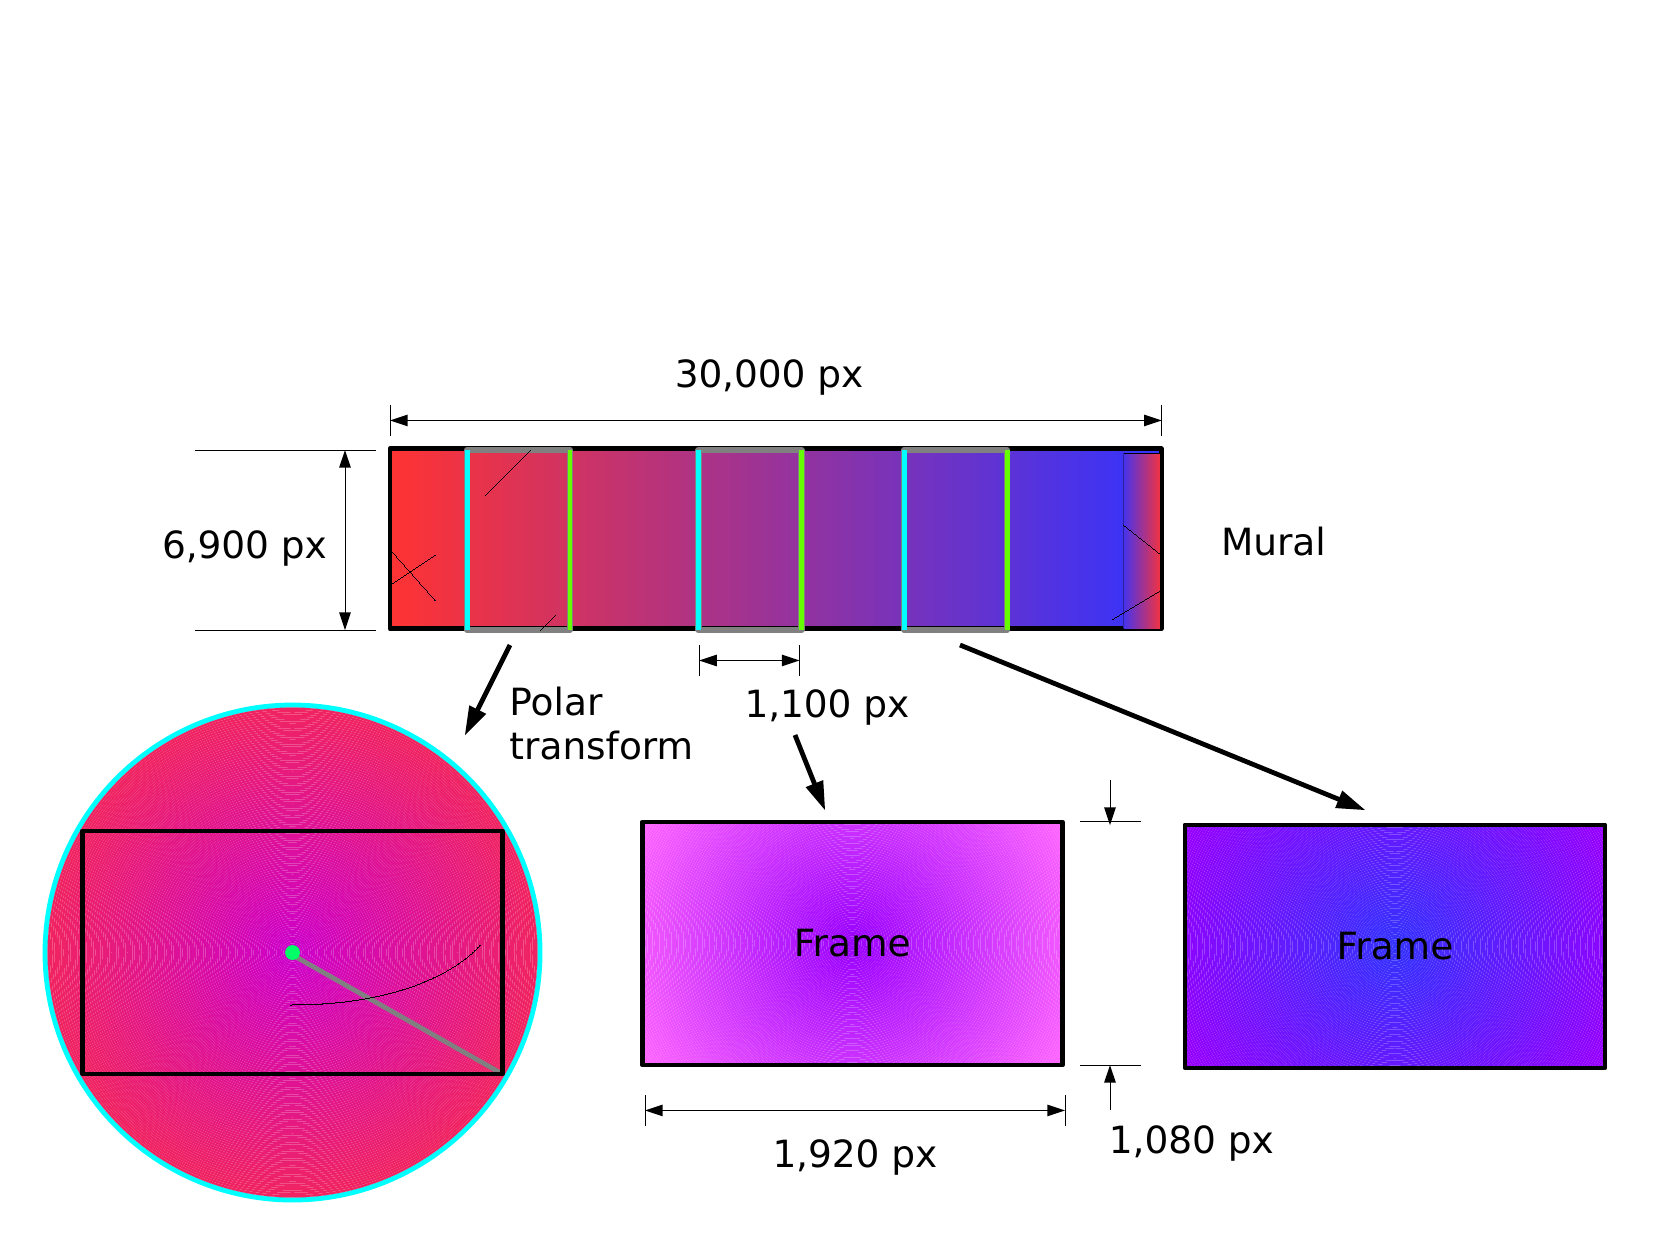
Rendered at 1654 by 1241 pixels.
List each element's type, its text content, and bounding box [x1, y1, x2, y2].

text_box [805, 448, 901, 629]
text_box 1,920 px [735, 1125, 976, 1201]
text_box [907, 453, 1004, 627]
text_box Polar transform [494, 673, 735, 820]
text_box [1185, 824, 1606, 1068]
text_box Frame [754, 914, 950, 973]
text_box Frame [1297, 917, 1493, 976]
text_box [702, 453, 798, 627]
text_box 6,900 px [147, 515, 388, 662]
text_box [1010, 448, 1162, 629]
text_box 1,100 px [735, 675, 970, 751]
text_box 1,080 px [1094, 1111, 1335, 1187]
text_box [573, 448, 695, 629]
text_box [389, 448, 464, 629]
text_box [470, 453, 567, 627]
text_box 30,000 px [660, 345, 901, 420]
text_box [642, 821, 1063, 1065]
text_box [45, 705, 541, 1201]
text_box Mural [1206, 513, 1447, 659]
